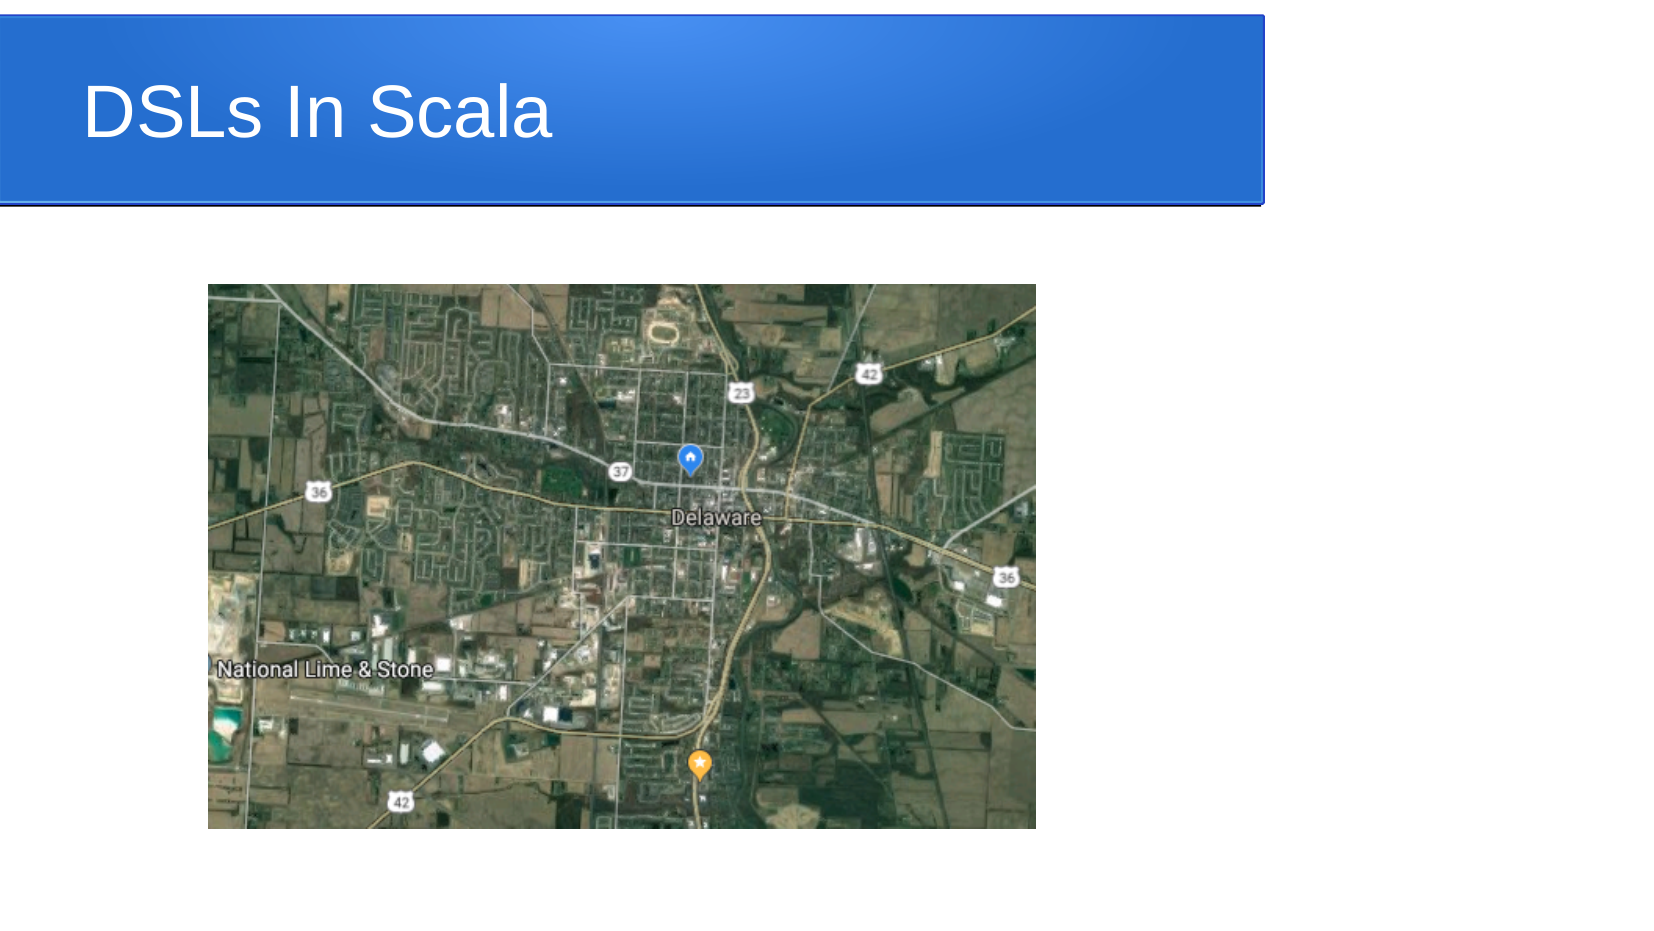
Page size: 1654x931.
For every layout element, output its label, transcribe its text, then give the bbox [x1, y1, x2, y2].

picture [208, 284, 1036, 829]
title DSLs In Scala [82, 35, 1235, 189]
